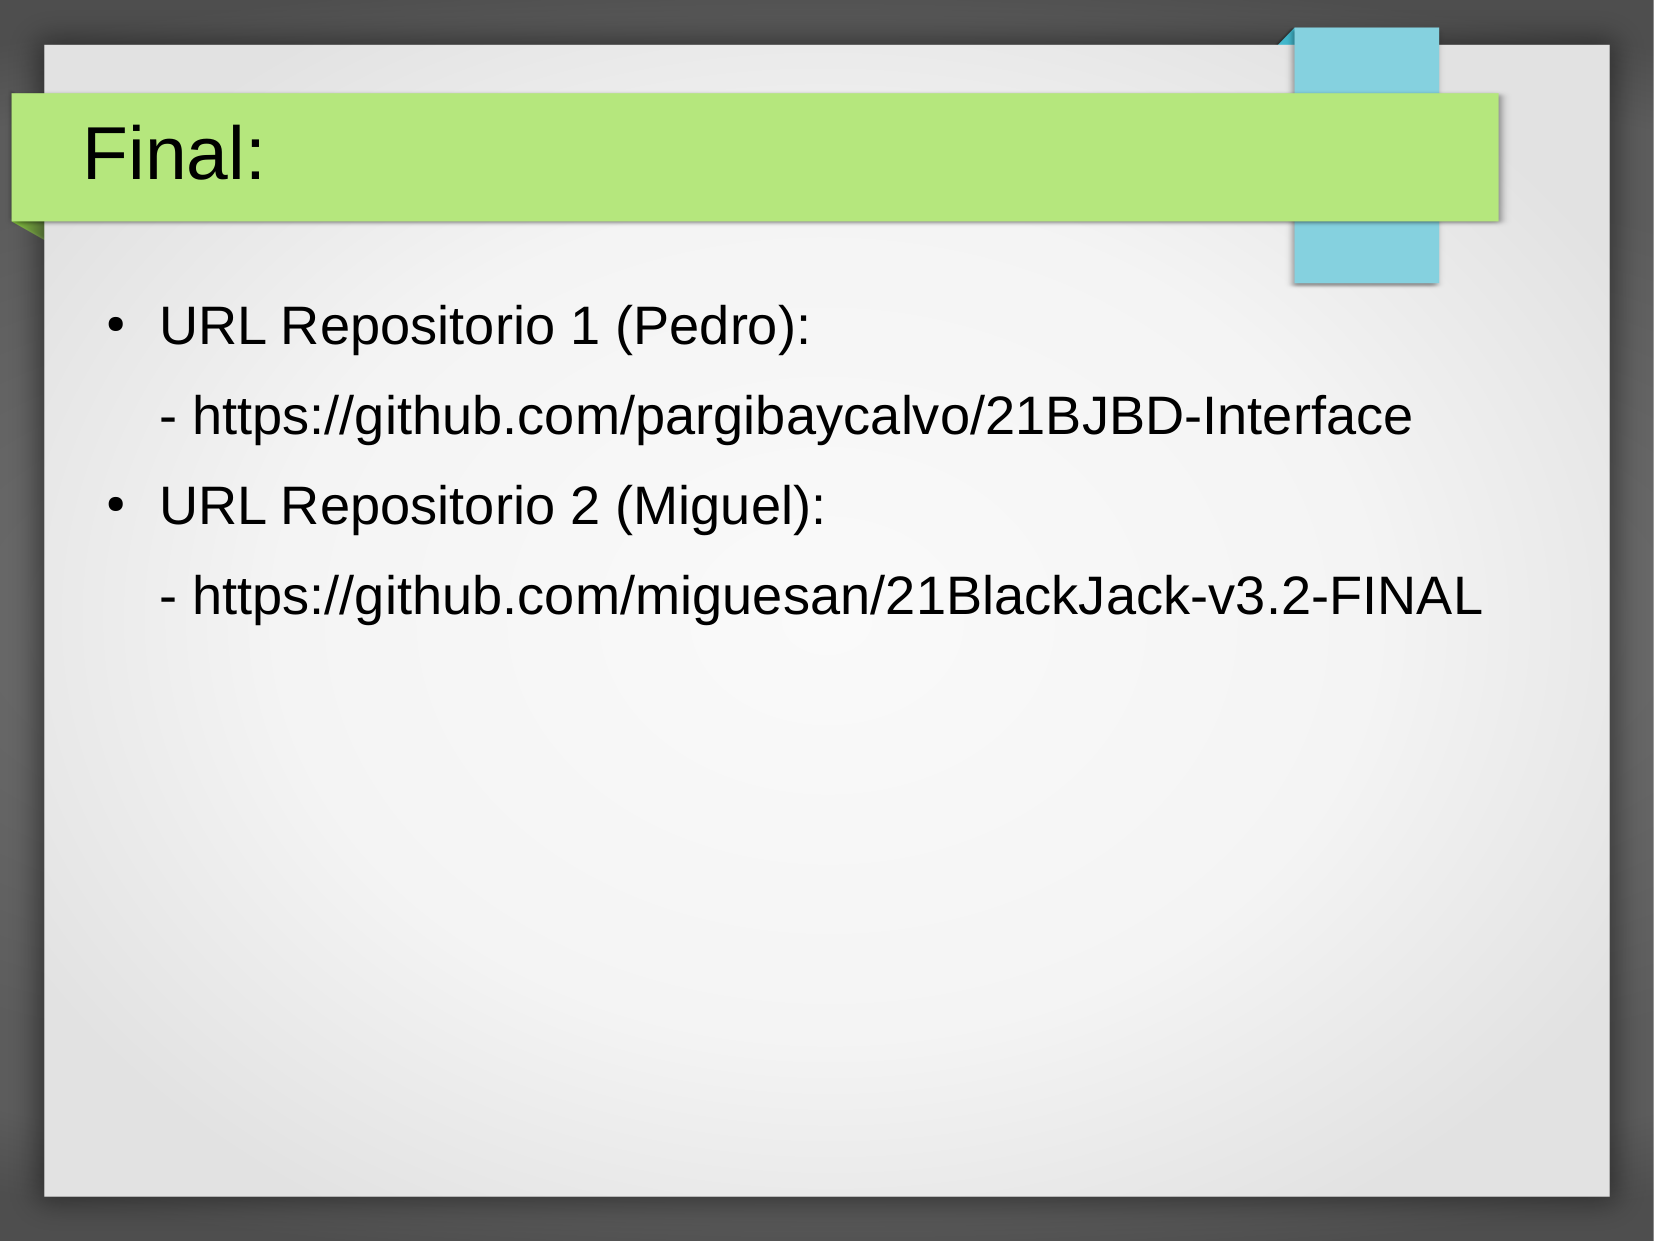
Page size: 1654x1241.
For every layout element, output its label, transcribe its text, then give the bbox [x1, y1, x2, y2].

picture [0, 0, 1654, 1241]
list URL Repositorio 1 (Pedro): - https://github.com/pargibaycalvo/21BJBD-Interface URL Repositorio 2 (Miguel): - https://github.com/miguesan/21BlackJack-v3.2-FINAL [88, 295, 1577, 1015]
title [82, 295, 1264, 1158]
title Final: [82, 94, 1264, 213]
